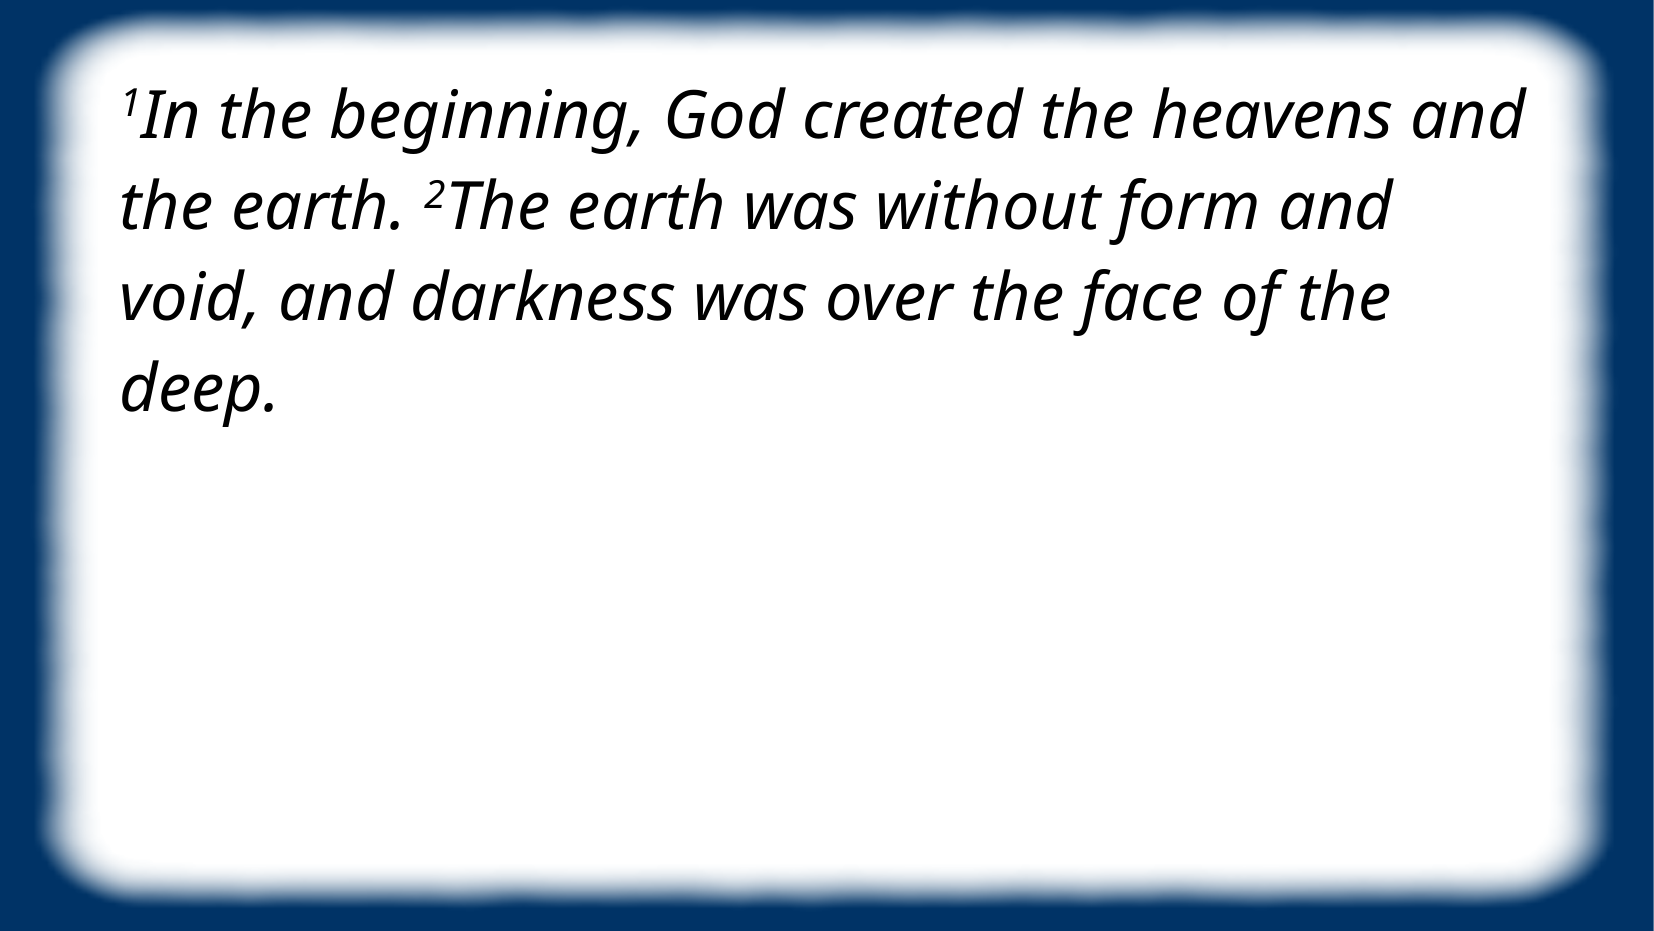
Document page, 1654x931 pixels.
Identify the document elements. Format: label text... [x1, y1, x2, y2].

text_box 1In the beginning, God created the heavens and the earth. 2The earth was without form and void, and darkness was over the face of the deep. [105, 60, 1546, 451]
picture [0, 0, 1654, 931]
